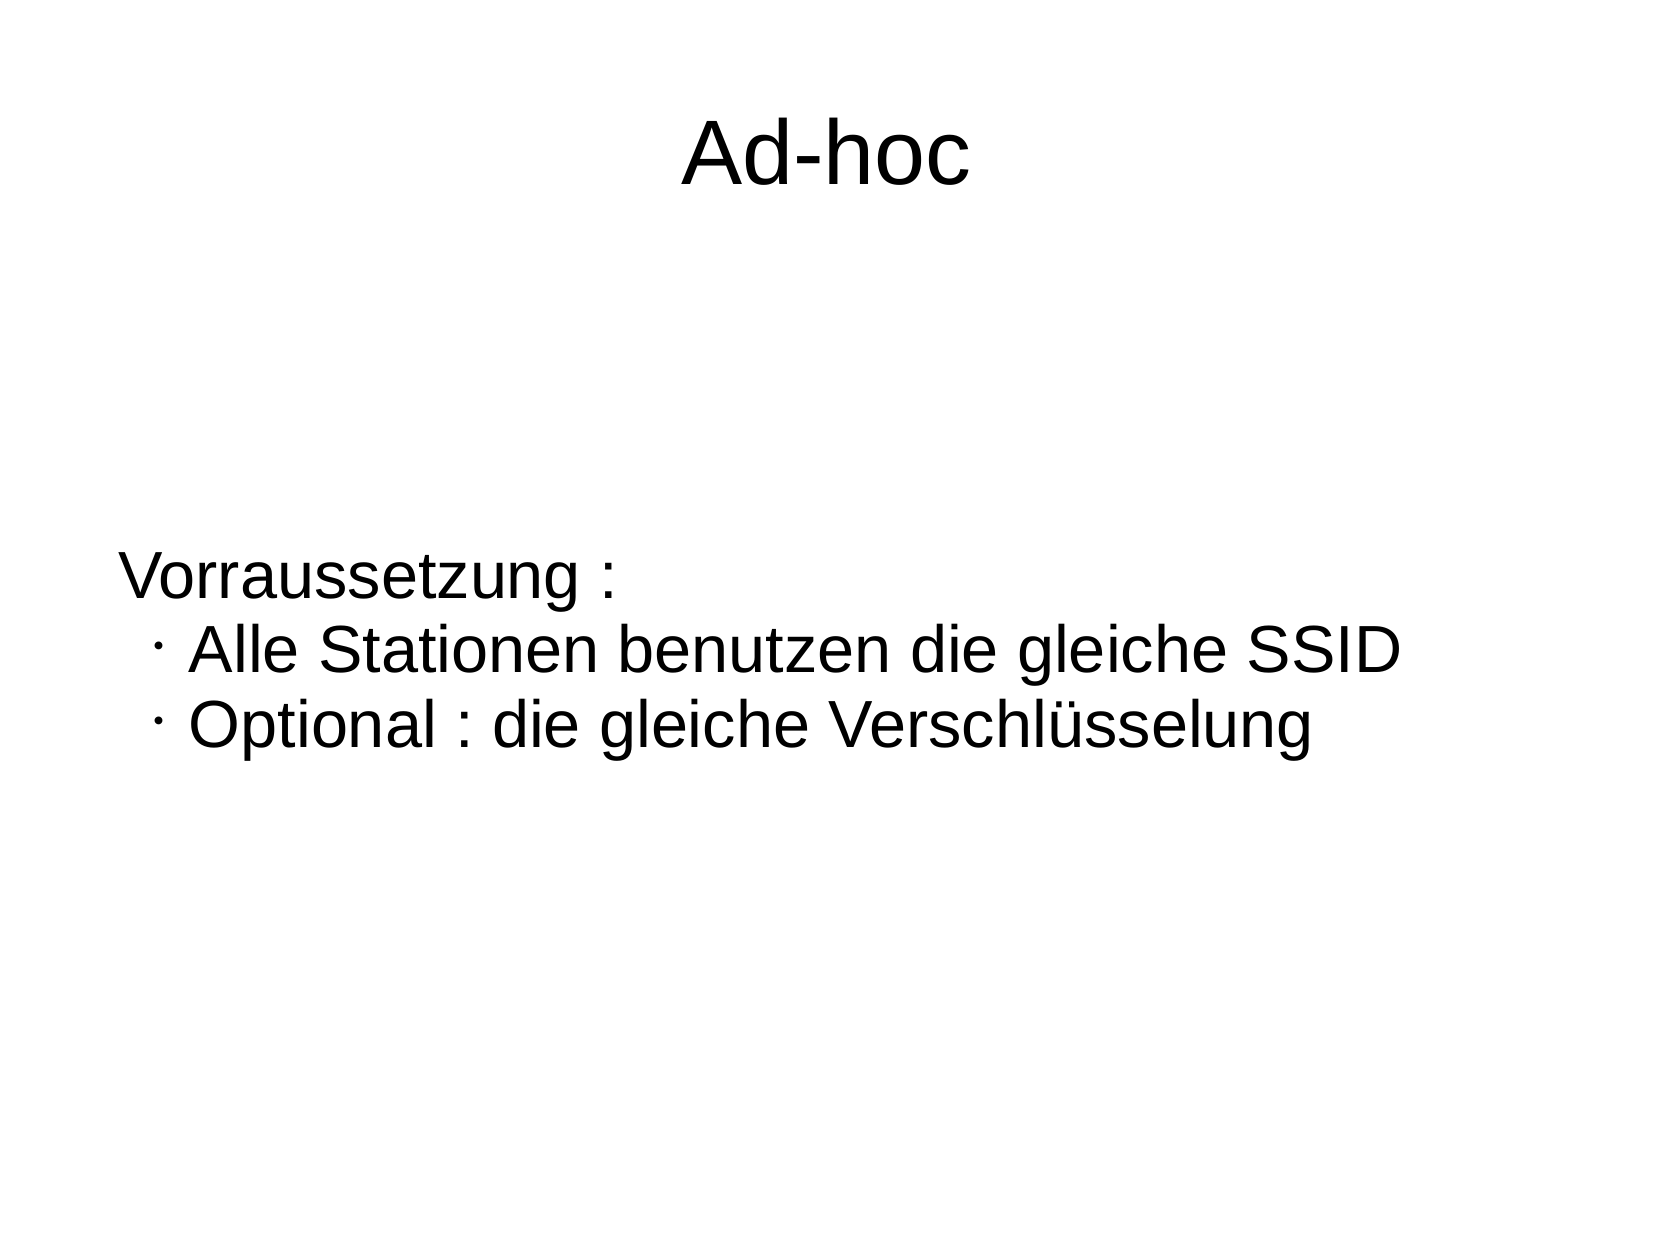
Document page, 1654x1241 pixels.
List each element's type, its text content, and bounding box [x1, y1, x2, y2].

subtitle Vorraussetzung : Alle Stationen benutzen die gleiche SSID Optional : die gleiche Verschlüsselung [82, 290, 1571, 1010]
title Ad-hoc [82, 49, 1571, 257]
